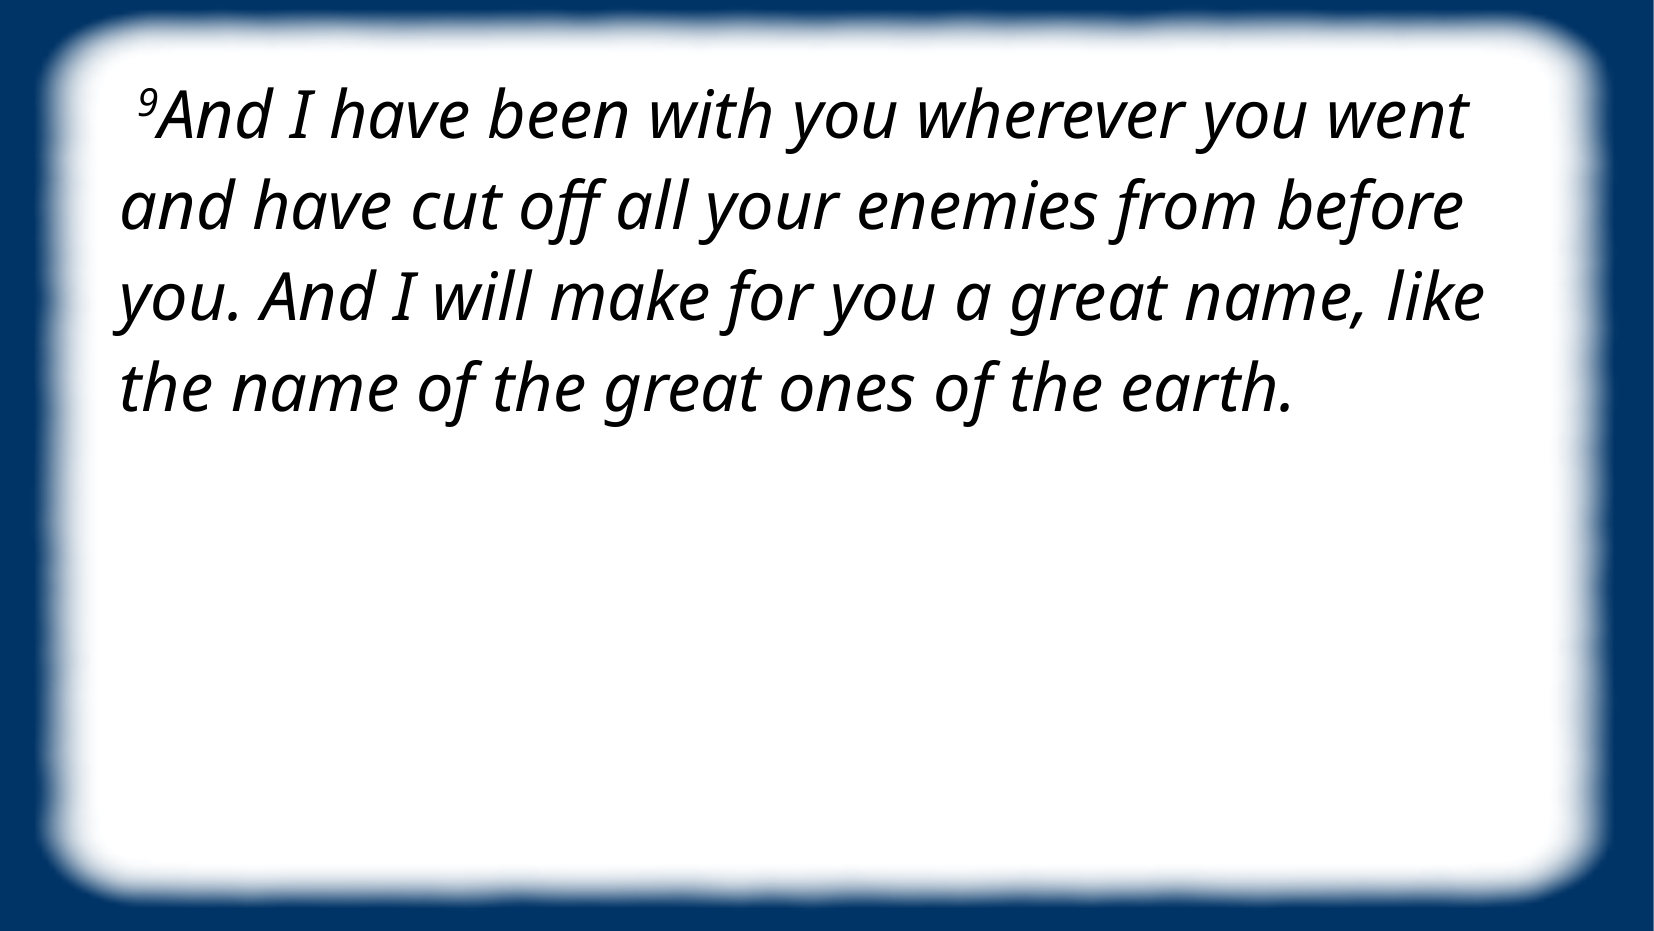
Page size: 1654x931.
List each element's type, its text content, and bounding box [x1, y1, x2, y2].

picture [0, 0, 1654, 931]
text_box 9And I have been with you wherever you went and have cut off all your enemies from before you. And I will make for you a great name, like the name of the great ones of the earth. [105, 60, 1546, 466]
